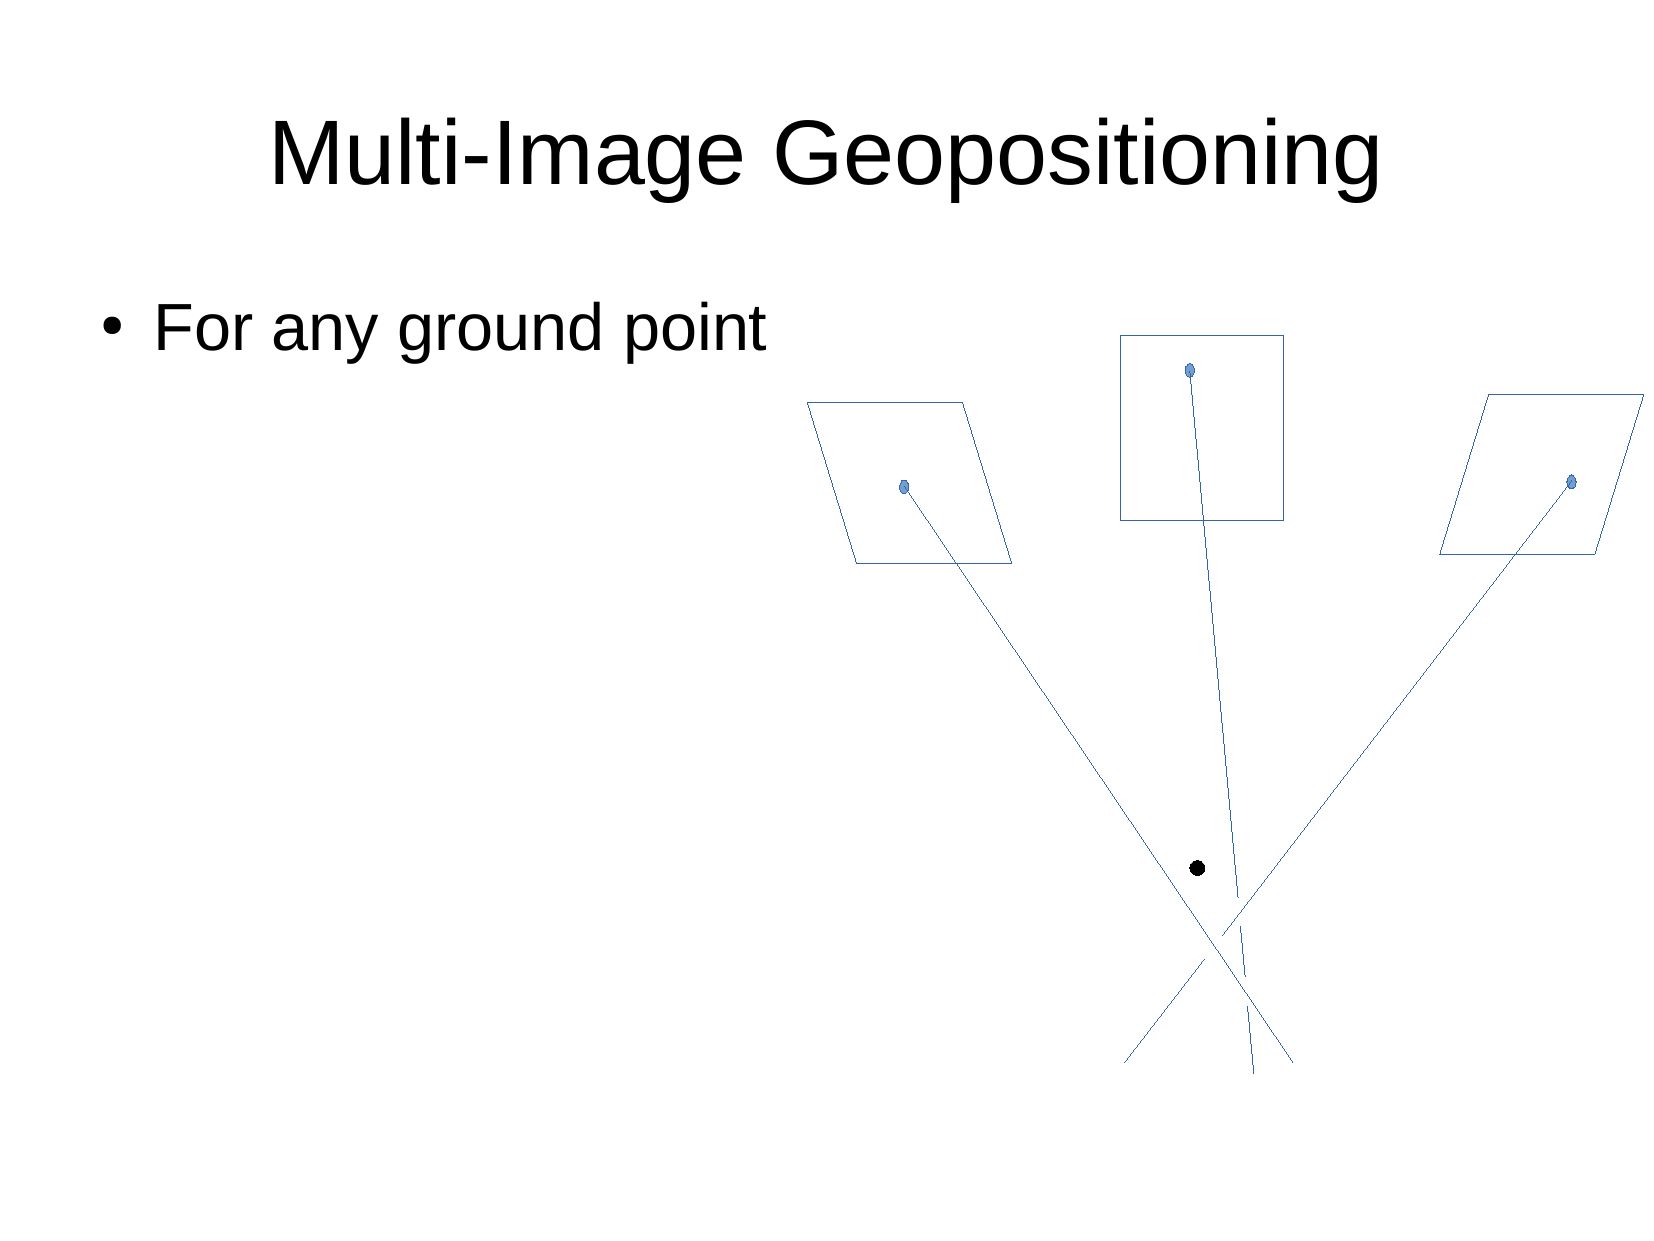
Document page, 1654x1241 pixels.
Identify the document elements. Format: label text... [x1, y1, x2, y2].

text_box [1566, 474, 1577, 489]
title Multi-Image Geopositioning [82, 49, 1571, 257]
text_box [1189, 860, 1205, 876]
list For any ground point [82, 290, 1054, 1218]
text_box [1185, 363, 1195, 378]
